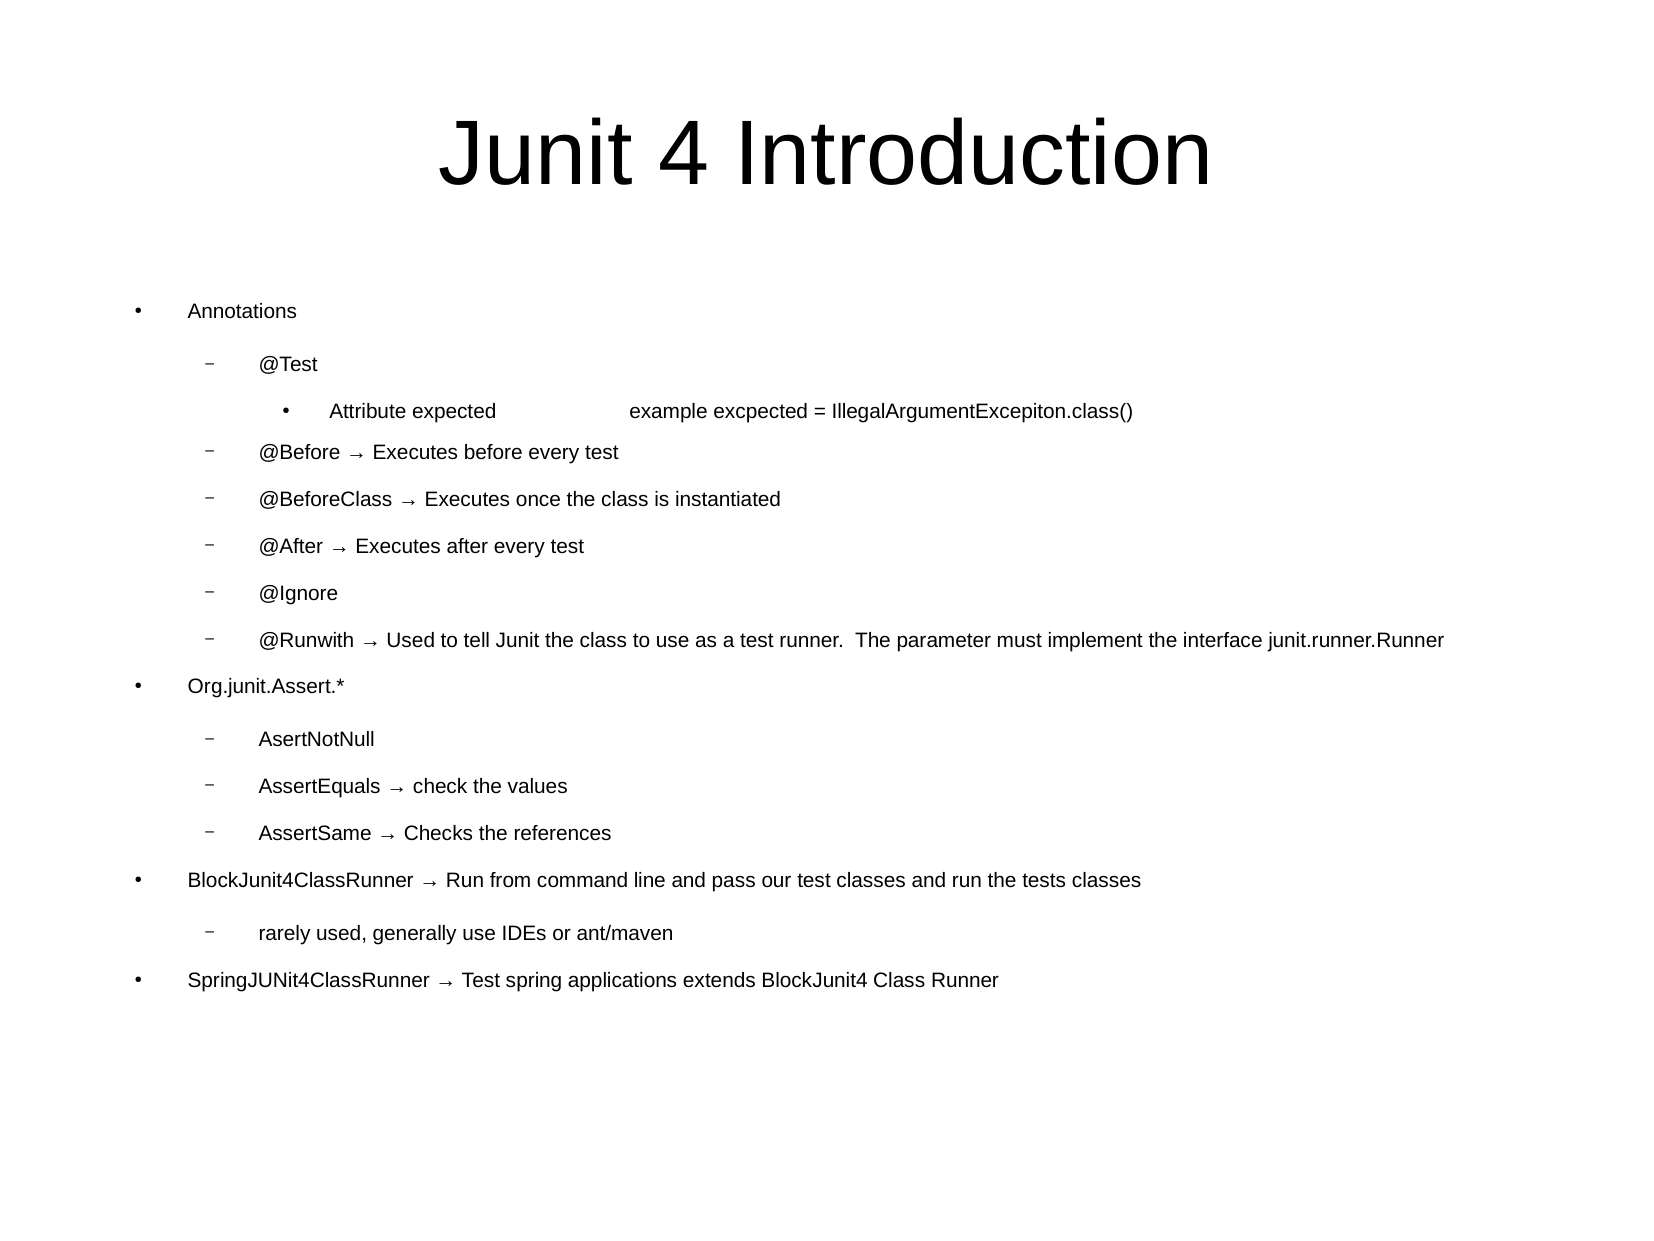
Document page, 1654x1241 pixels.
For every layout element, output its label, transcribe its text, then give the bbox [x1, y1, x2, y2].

list Annotations @Test Attribute expected example excpected = IllegalArgumentExcepiton.class() @Before → Executes before every test @BeforeClass → Executes once the class is instantiated @After → Executes after every test @Ignore @Runwith → Used to tell Junit the class to use as a test runner. The parameter must implement the interface junit.runner.Runner Org.junit.Assert.* AsertNotNull AssertEquals → check the values AssertSame → Checks the references BlockJunit4ClassRunner → Run from command line and pass our test classes and run the tests classes rarely used, generally use IDEs or ant/maven SpringJUNit4ClassRunner → Test spring applications extends BlockJunit4 Class Runner [116, 300, 1606, 1020]
title Junit 4 Introduction [82, 49, 1571, 257]
